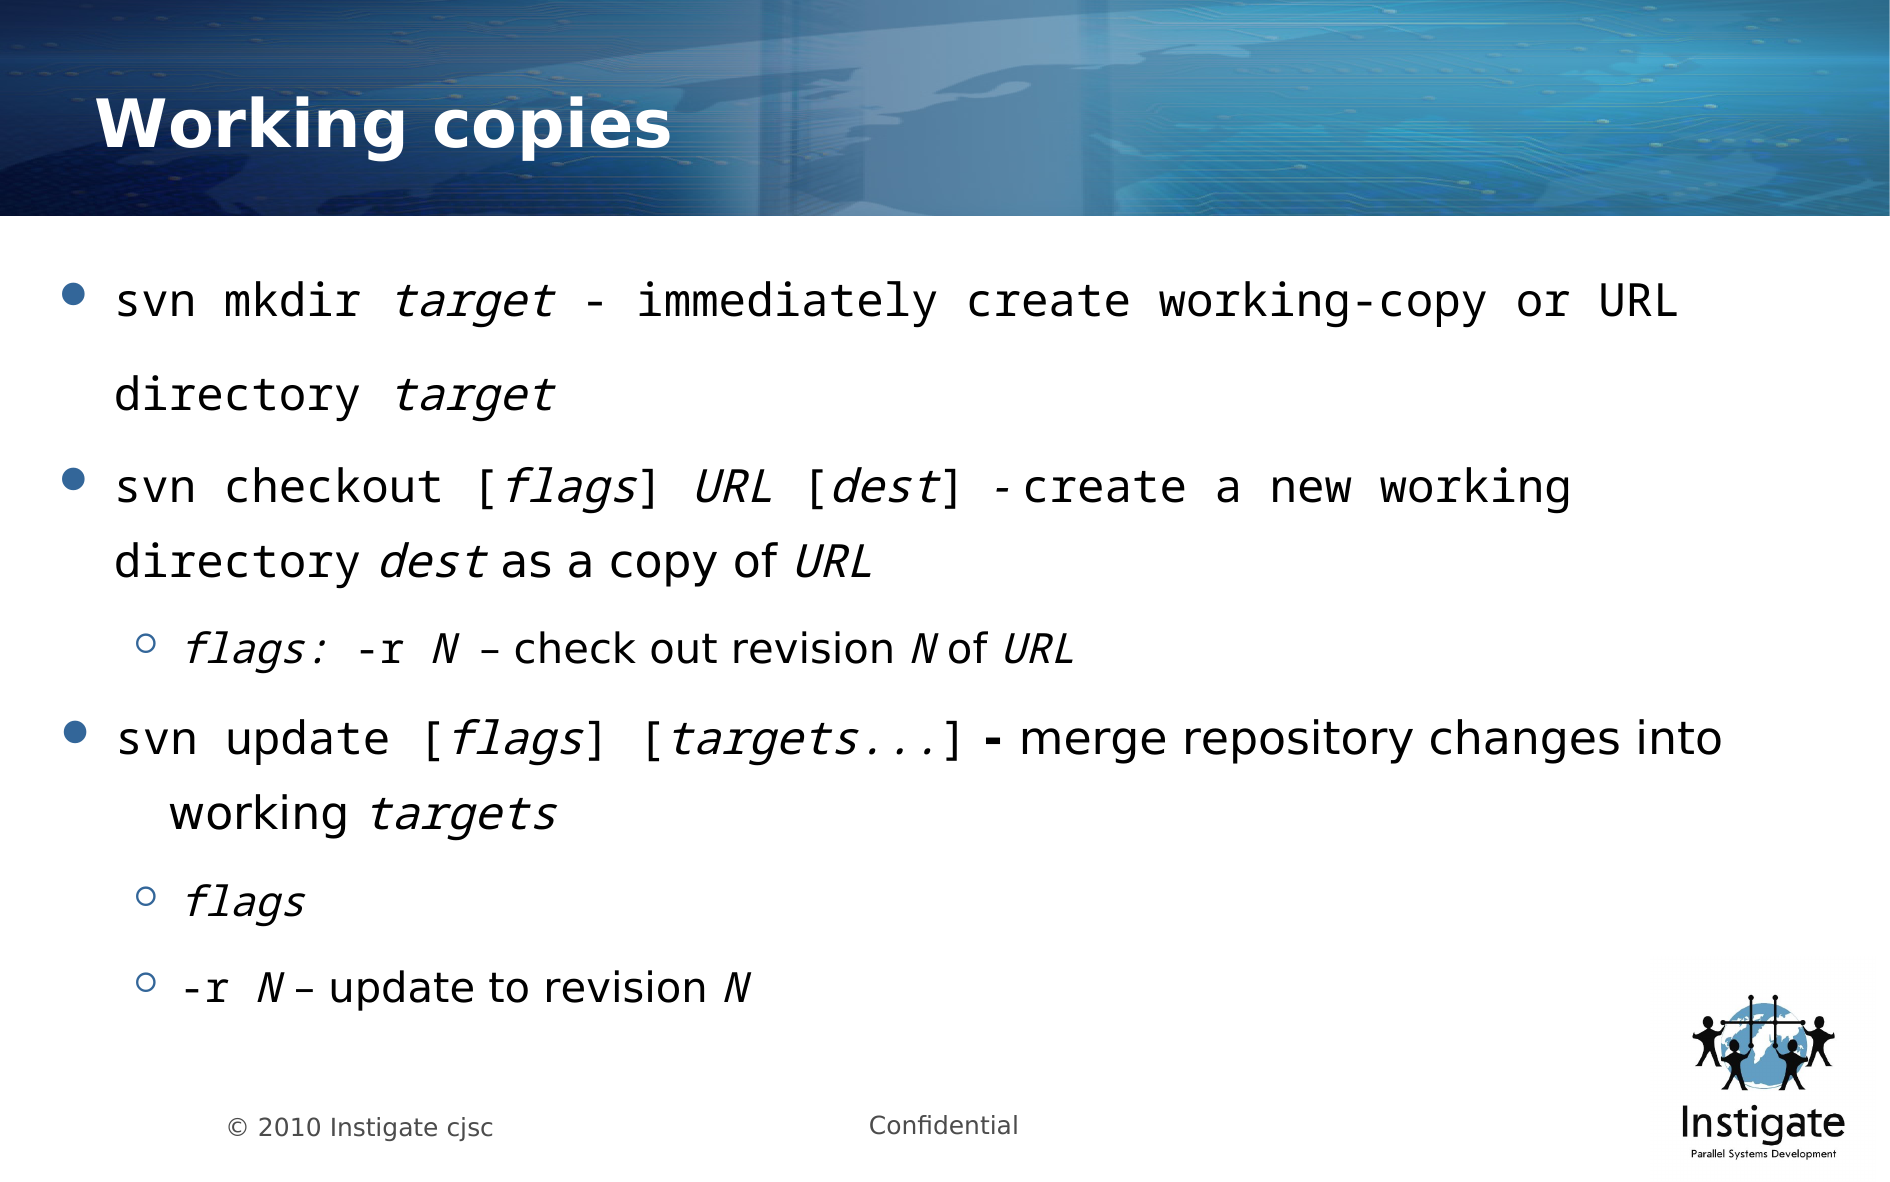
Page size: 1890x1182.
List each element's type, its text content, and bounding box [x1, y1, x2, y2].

title Working copies [94, 54, 1793, 210]
list svn mkdir target - immediately create working-copy or URL directory target svn checkout [flags] URL [dest] - create a new working directory dest as a copy of URL flags: -r N – check out revision N of URL svn update [flags] [targets...] - merge repository changes into working targets flags -r N – update to revision N [59, 236, 1831, 1001]
picture [0, 0, 1890, 216]
picture [1650, 956, 1876, 1182]
